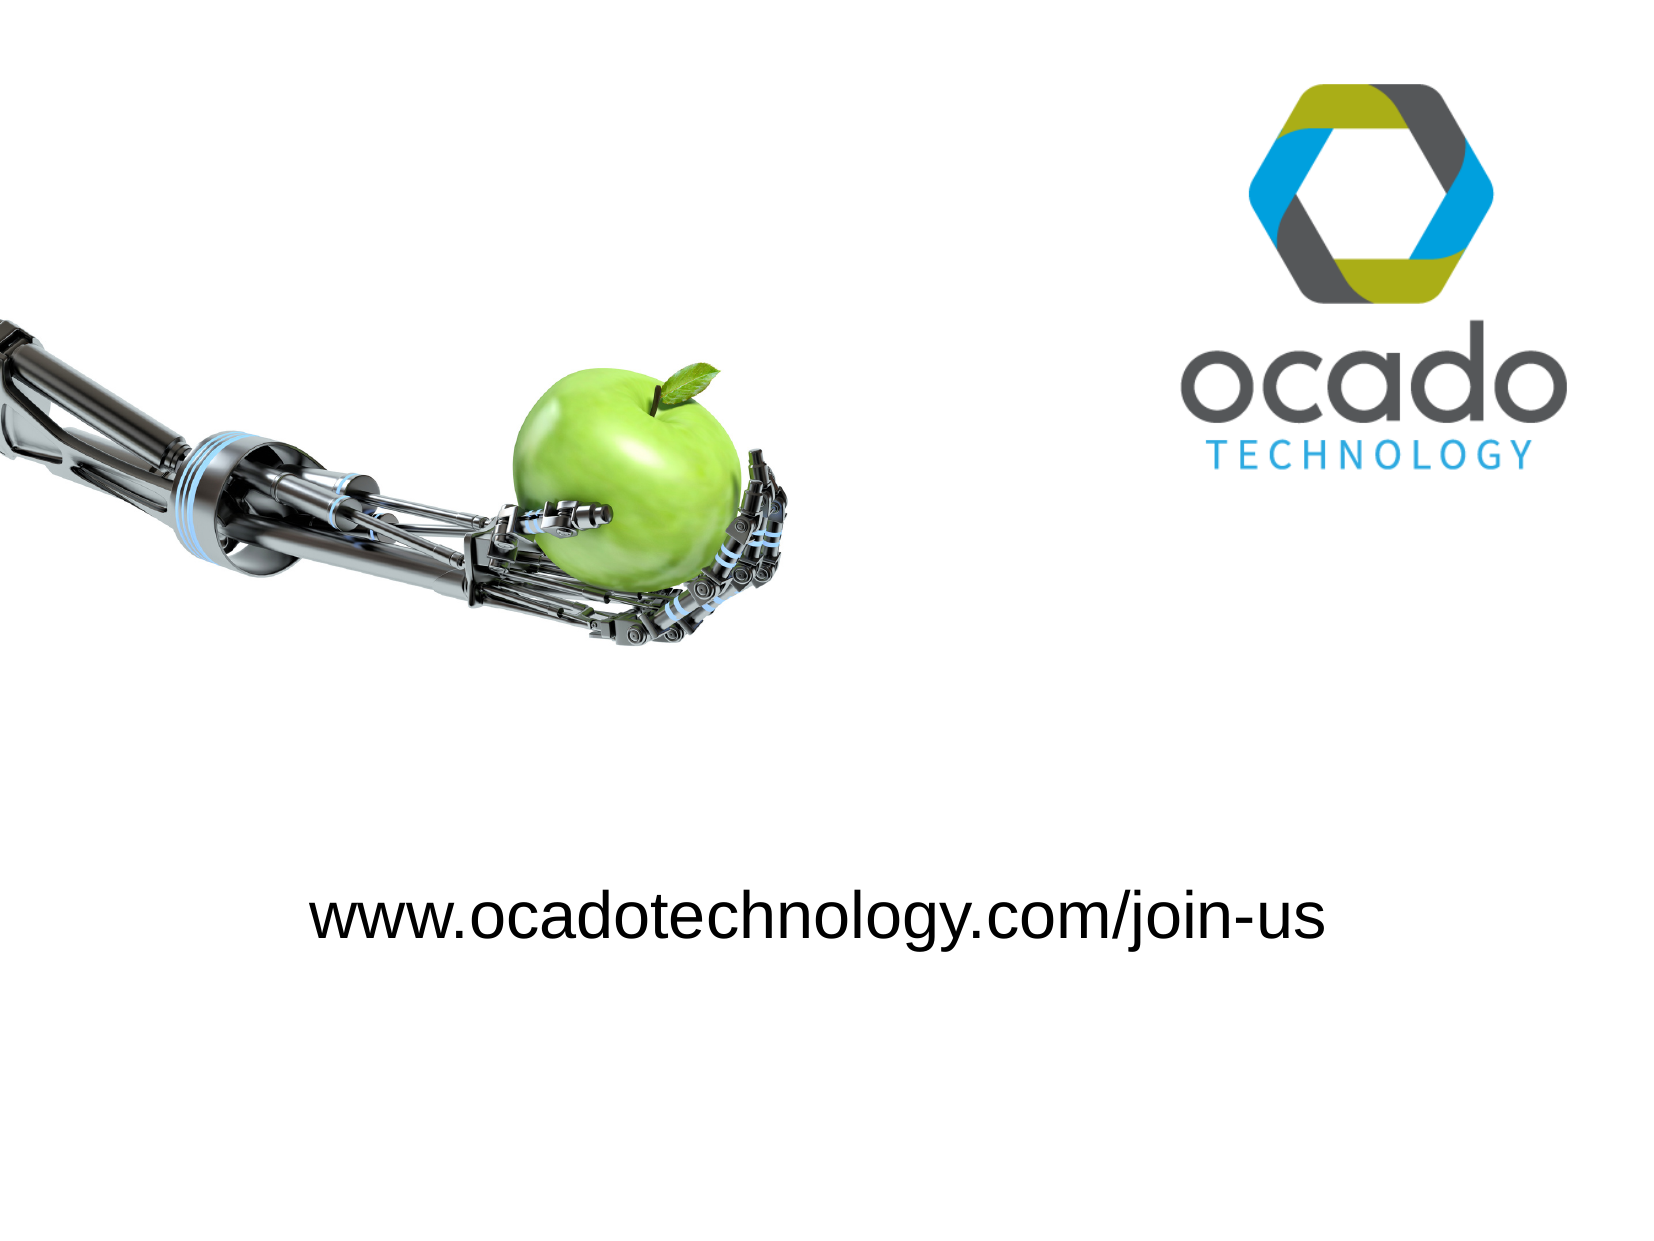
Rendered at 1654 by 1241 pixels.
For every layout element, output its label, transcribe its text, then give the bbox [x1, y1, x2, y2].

picture [0, 92, 917, 781]
picture [1130, 29, 1621, 520]
text_box www.ocadotechnology.com/join-us [295, 870, 1359, 961]
